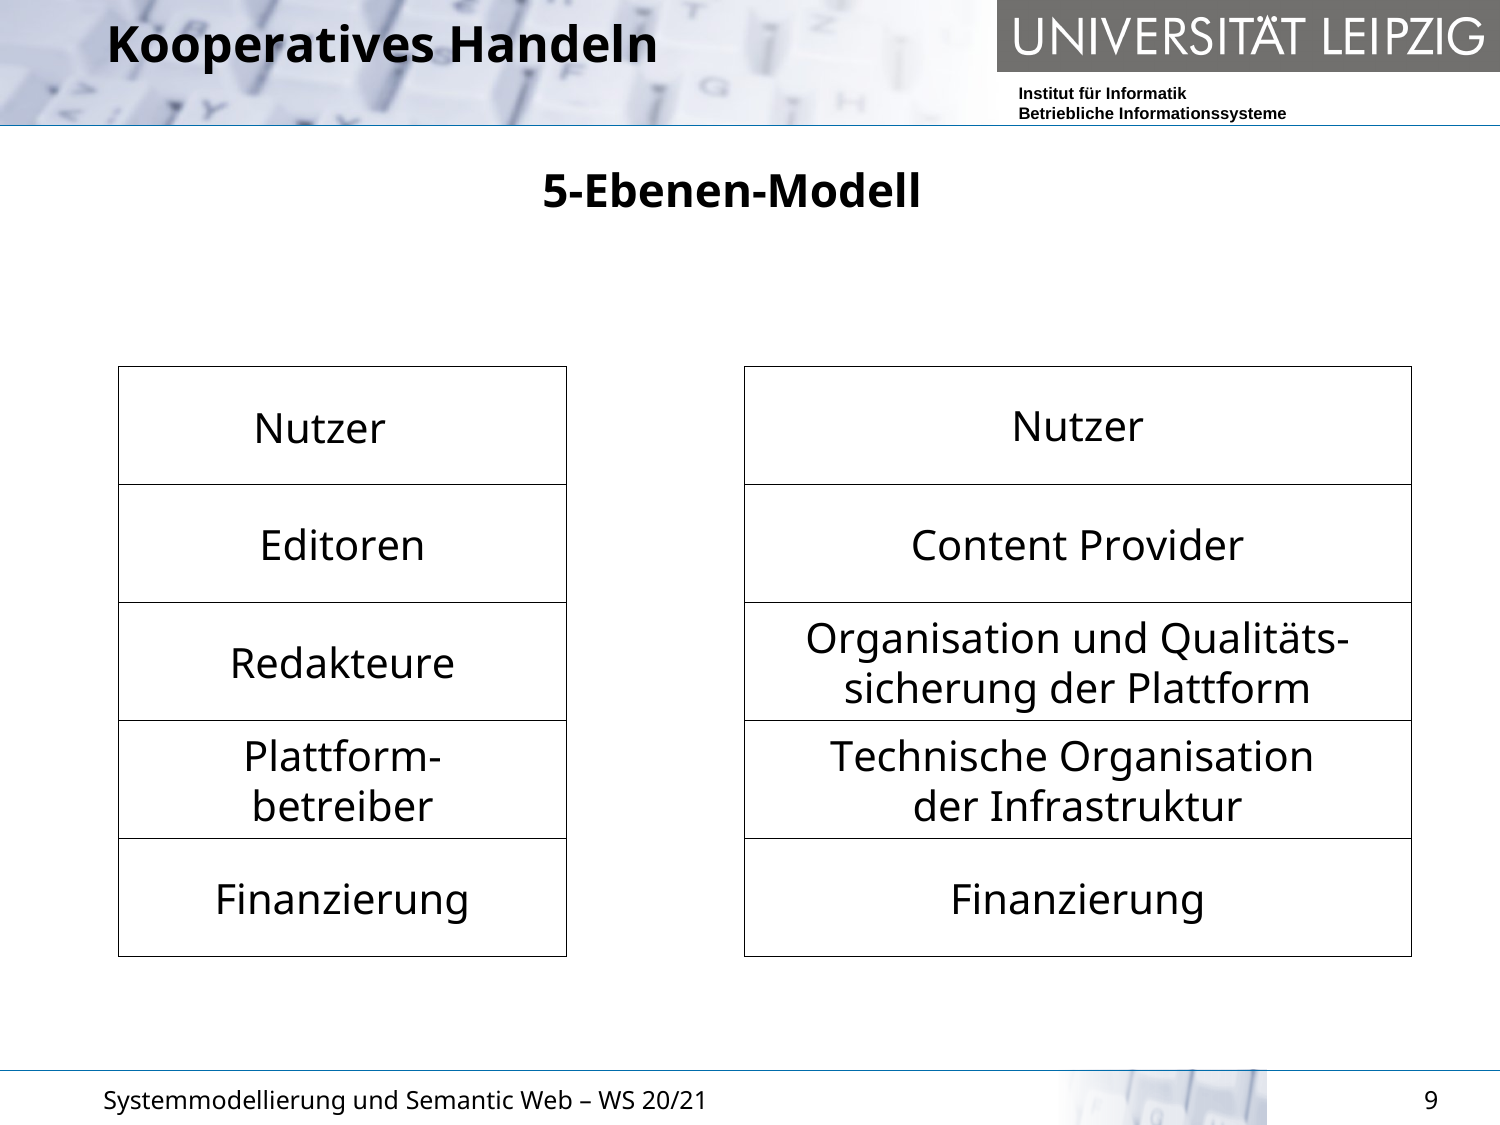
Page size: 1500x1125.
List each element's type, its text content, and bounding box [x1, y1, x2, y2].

picture [1057, 1071, 1267, 1125]
text_box Redakteure [118, 602, 567, 720]
text_box Technische Organisation der Infrastruktur [744, 720, 1412, 838]
text_box Nutzer [744, 366, 1412, 484]
text_box Kooperatives Handeln [91, 5, 675, 81]
text_box Plattform- betreiber [118, 720, 567, 838]
text_box Organisation und Qualitäts-sicherung der Plattform [744, 602, 1412, 720]
text_box Content Provider [744, 484, 1412, 602]
text_box Nutzer [238, 389, 435, 465]
text_box Finanzierung [118, 838, 567, 957]
text_box 5-Ebenen-Modell [23, 153, 1441, 224]
text_box Editoren [118, 485, 567, 602]
text_box Finanzierung [744, 838, 1412, 957]
picture [0, 0, 1500, 125]
